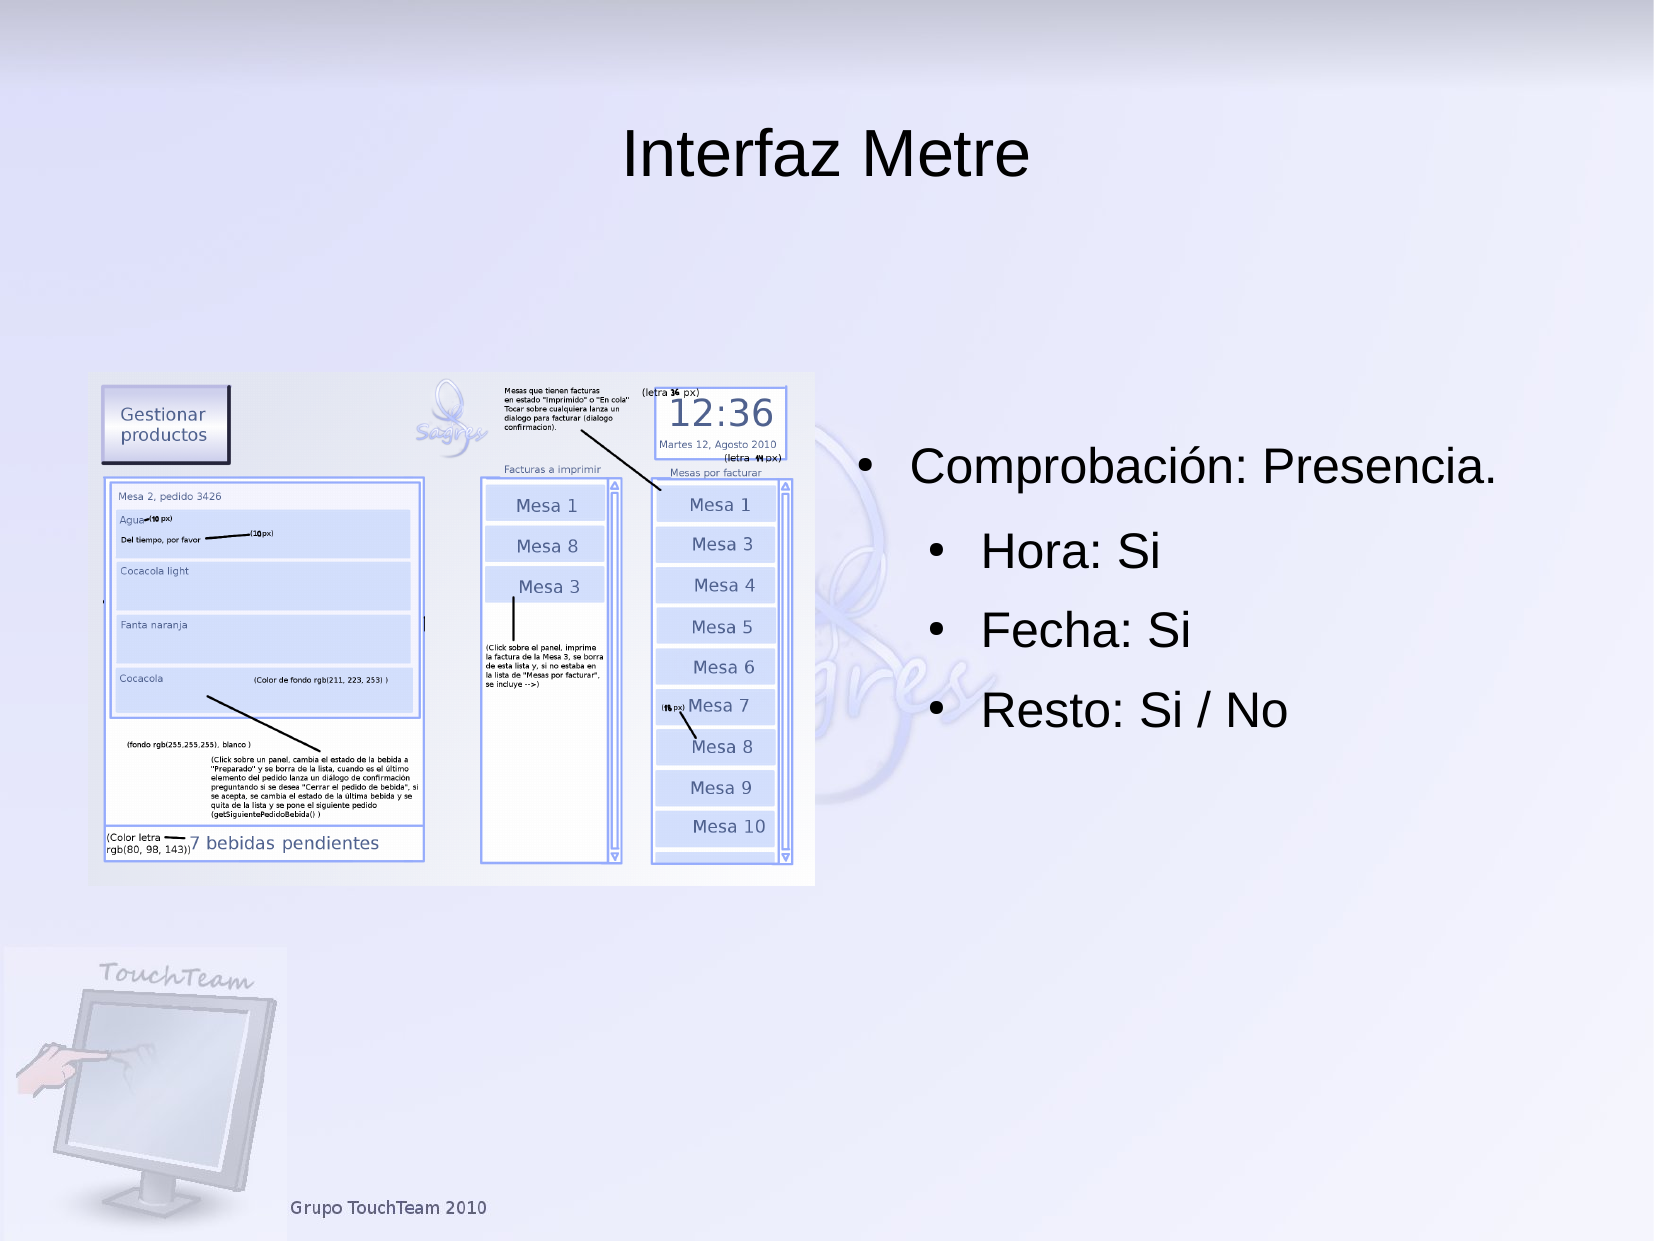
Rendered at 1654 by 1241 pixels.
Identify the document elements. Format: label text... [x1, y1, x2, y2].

picture [0, 0, 1654, 1241]
title Interfaz Metre [82, 56, 1571, 250]
list Comprobación: Presencia. Hora: Si Fecha: Si Resto: Si / No [838, 437, 1565, 798]
